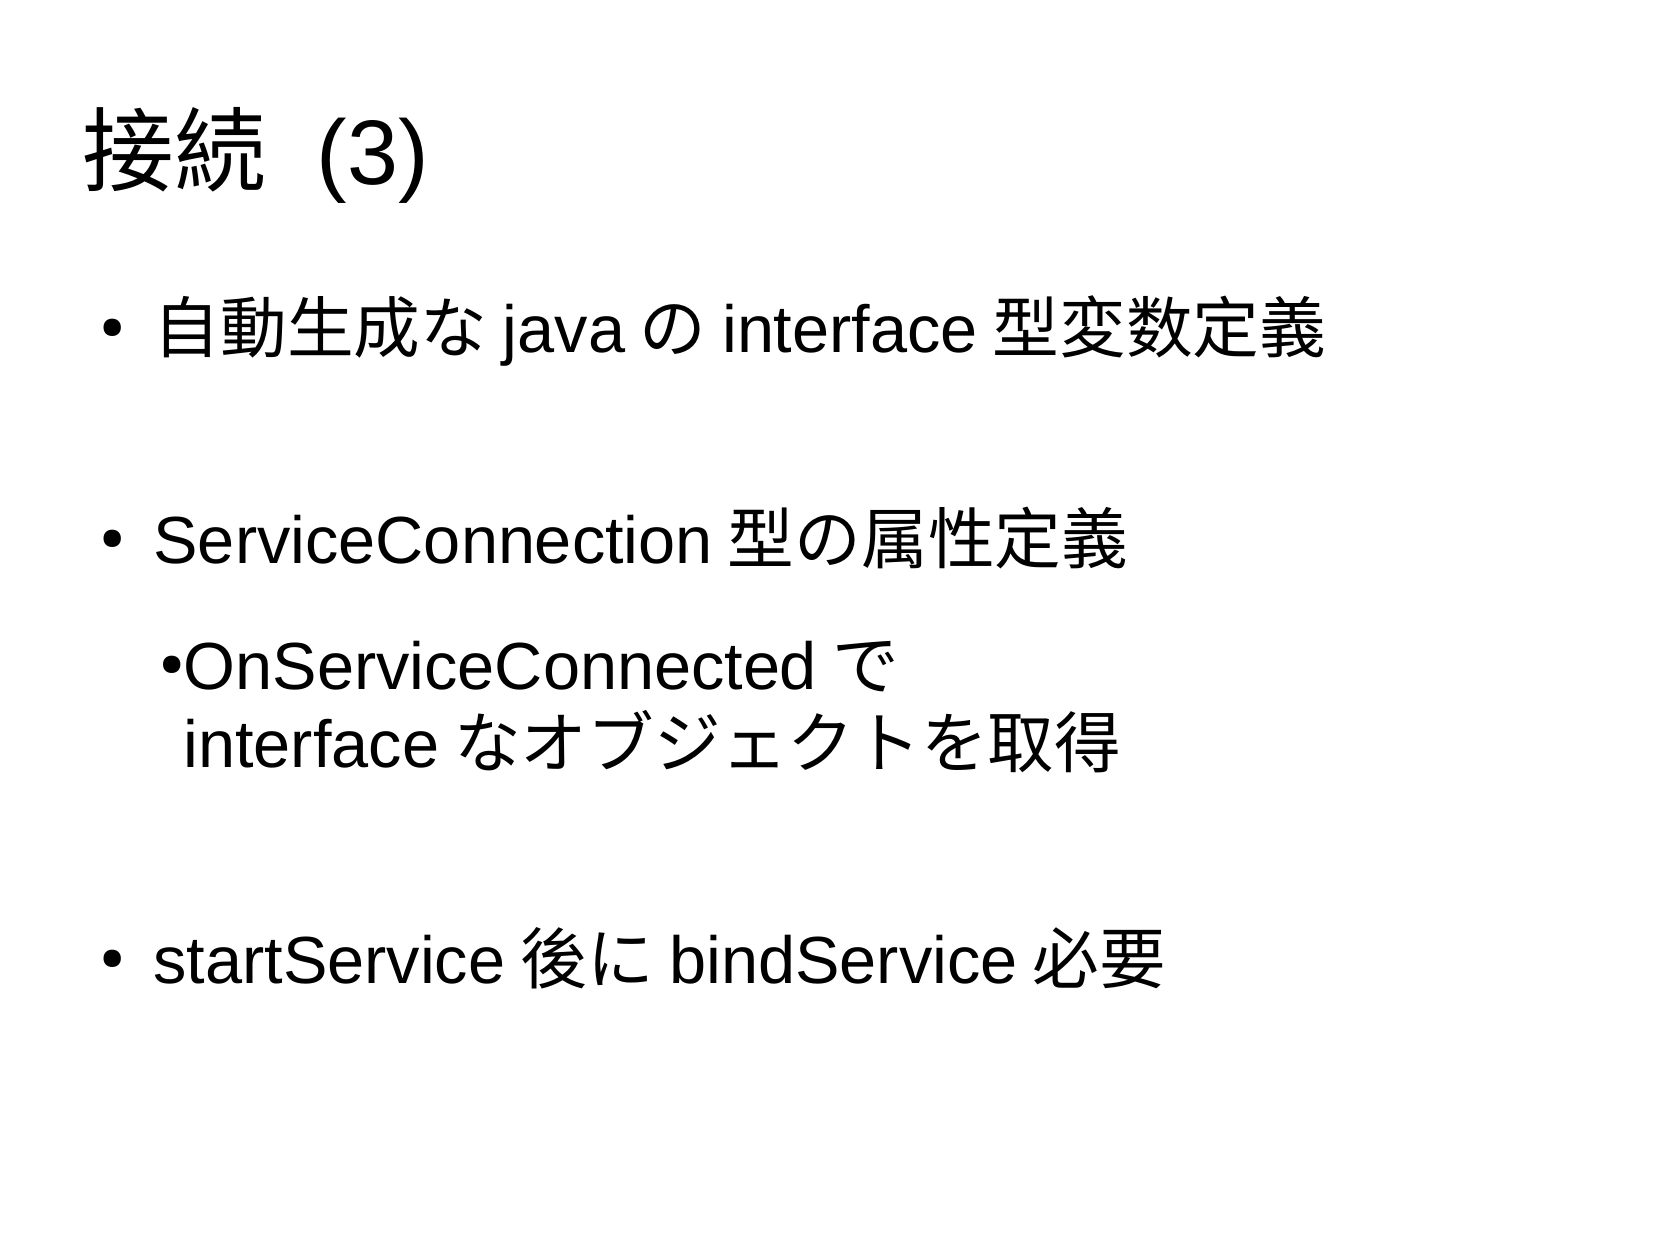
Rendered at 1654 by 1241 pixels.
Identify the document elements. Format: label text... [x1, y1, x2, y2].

list 自動生成なjavaのinterface型変数定義 ServiceConnection型の属性定義 startService後にbindService必要 [82, 290, 1571, 1109]
title 接続 (3) [82, 56, 1571, 250]
text_box OnServiceConnectedで interfaceなオブジェクトを取得 [145, 619, 1126, 791]
